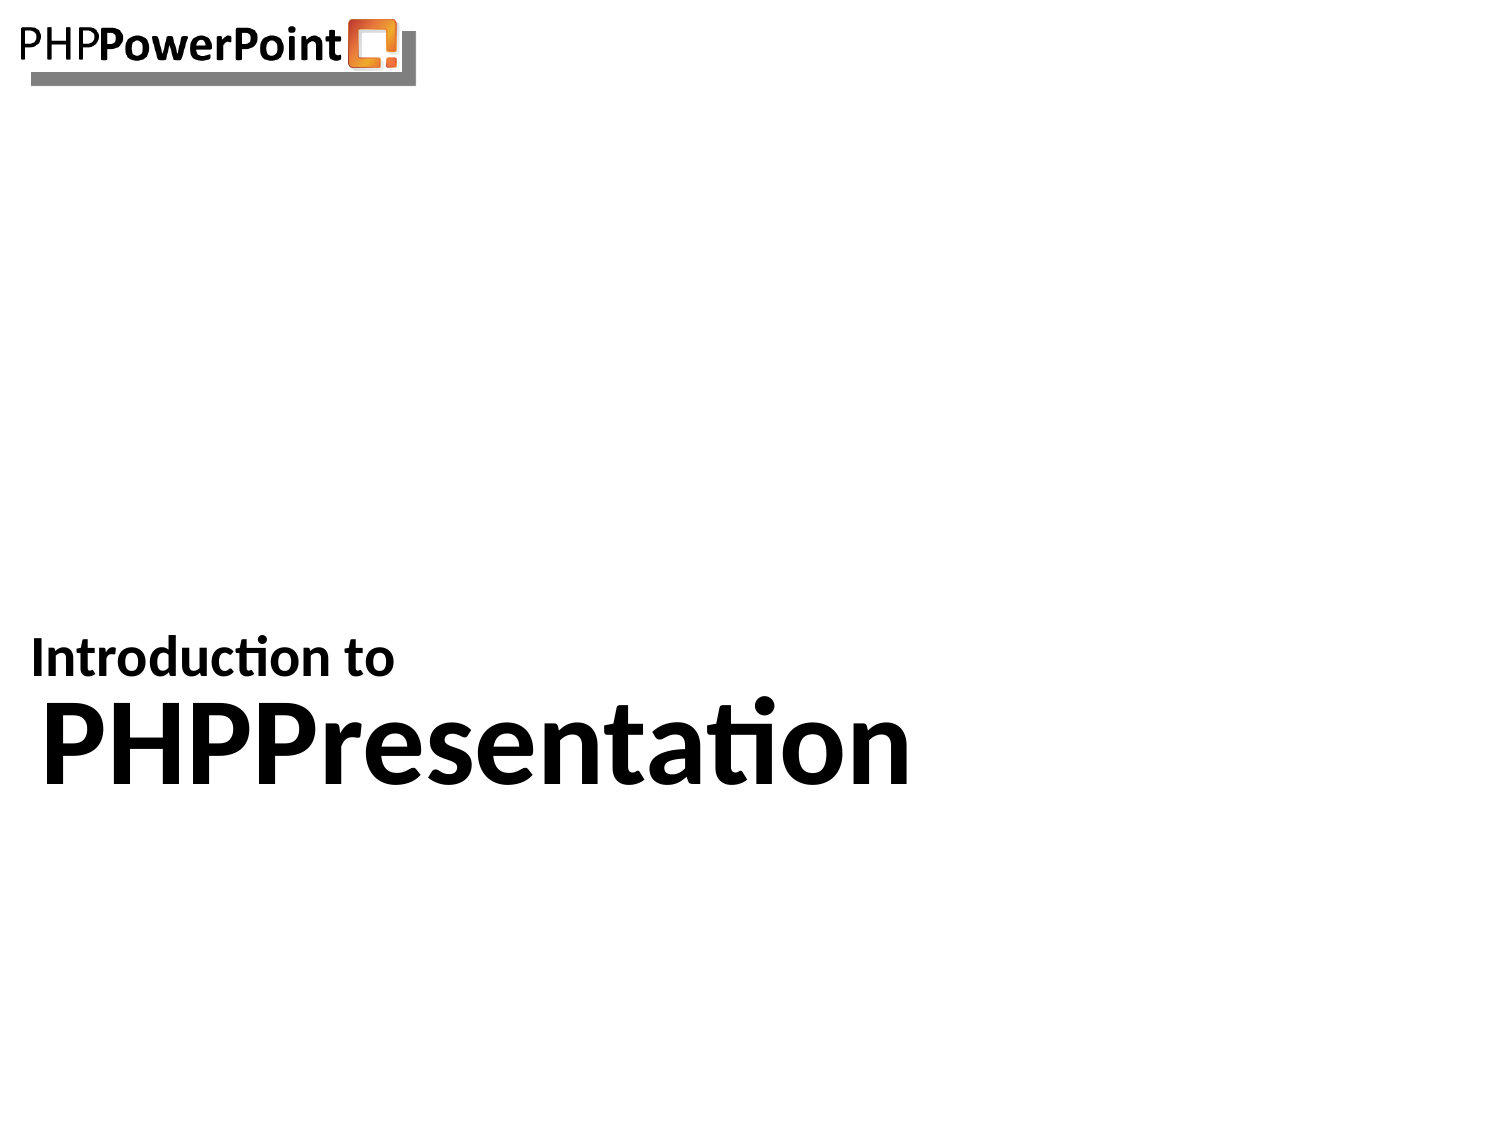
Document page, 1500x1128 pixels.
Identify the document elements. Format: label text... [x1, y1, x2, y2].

picture [15, 15, 402, 72]
text_box Introduction to PHPPresentation [15, 624, 954, 938]
